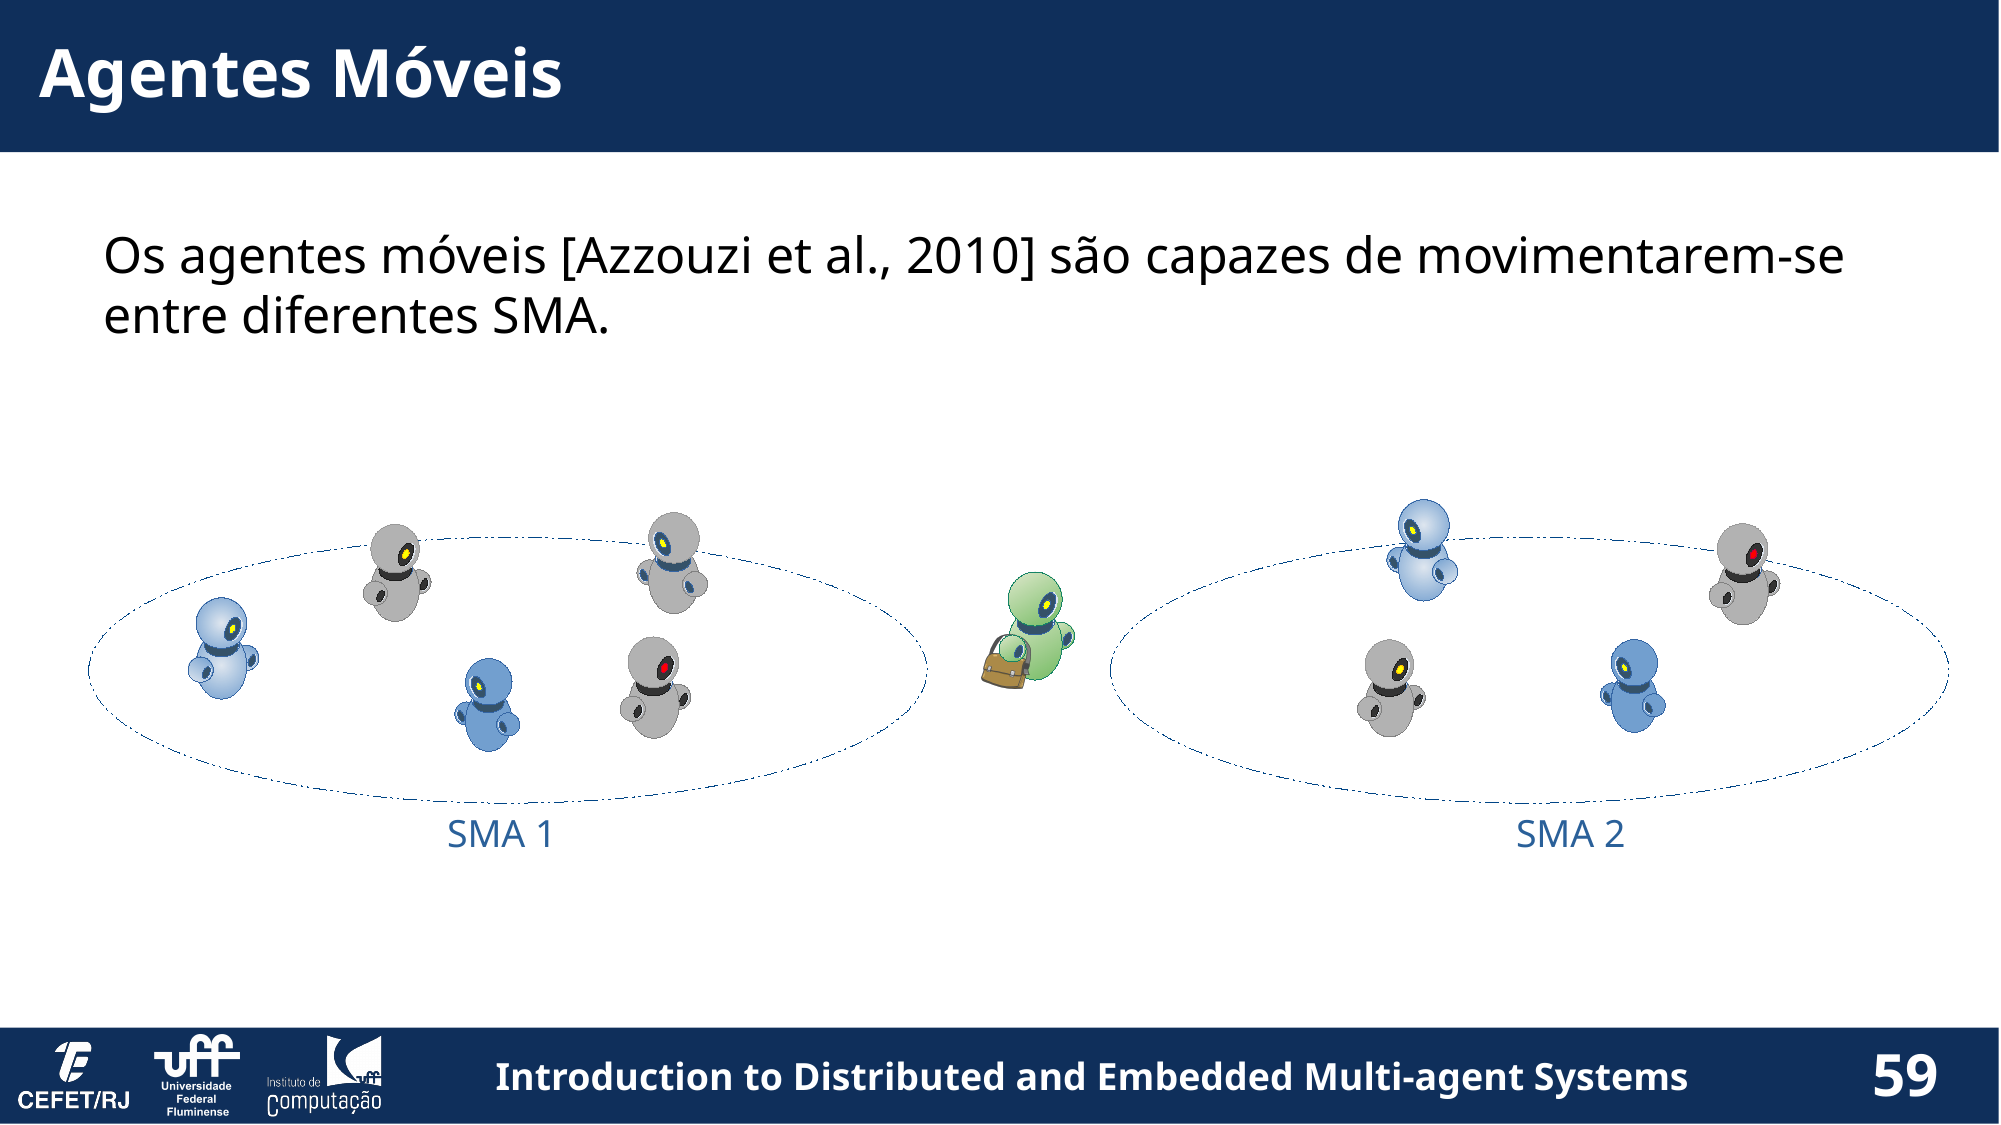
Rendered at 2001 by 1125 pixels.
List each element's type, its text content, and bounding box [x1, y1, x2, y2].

text_box Agentes Móveis [25, 23, 1999, 119]
text_box [1357, 639, 1426, 737]
text_box [363, 524, 432, 622]
text_box [188, 597, 259, 700]
picture [265, 1033, 383, 1117]
text_box [1709, 523, 1781, 625]
text_box Os agentes móveis [Azzouzi et al., 2010] são capazes de movimentarem-se entre diferentes SMA. [88, 216, 1947, 352]
text_box [620, 636, 691, 739]
picture [981, 634, 1031, 689]
text_box SMA 2 [1393, 803, 1748, 863]
text_box [1386, 499, 1458, 602]
text_box [1600, 639, 1666, 733]
picture [153, 1033, 241, 1121]
text_box [454, 658, 520, 752]
text_box [999, 572, 1075, 681]
picture [18, 1021, 129, 1125]
text_box SMA 1 [324, 803, 680, 863]
text_box [636, 512, 708, 614]
